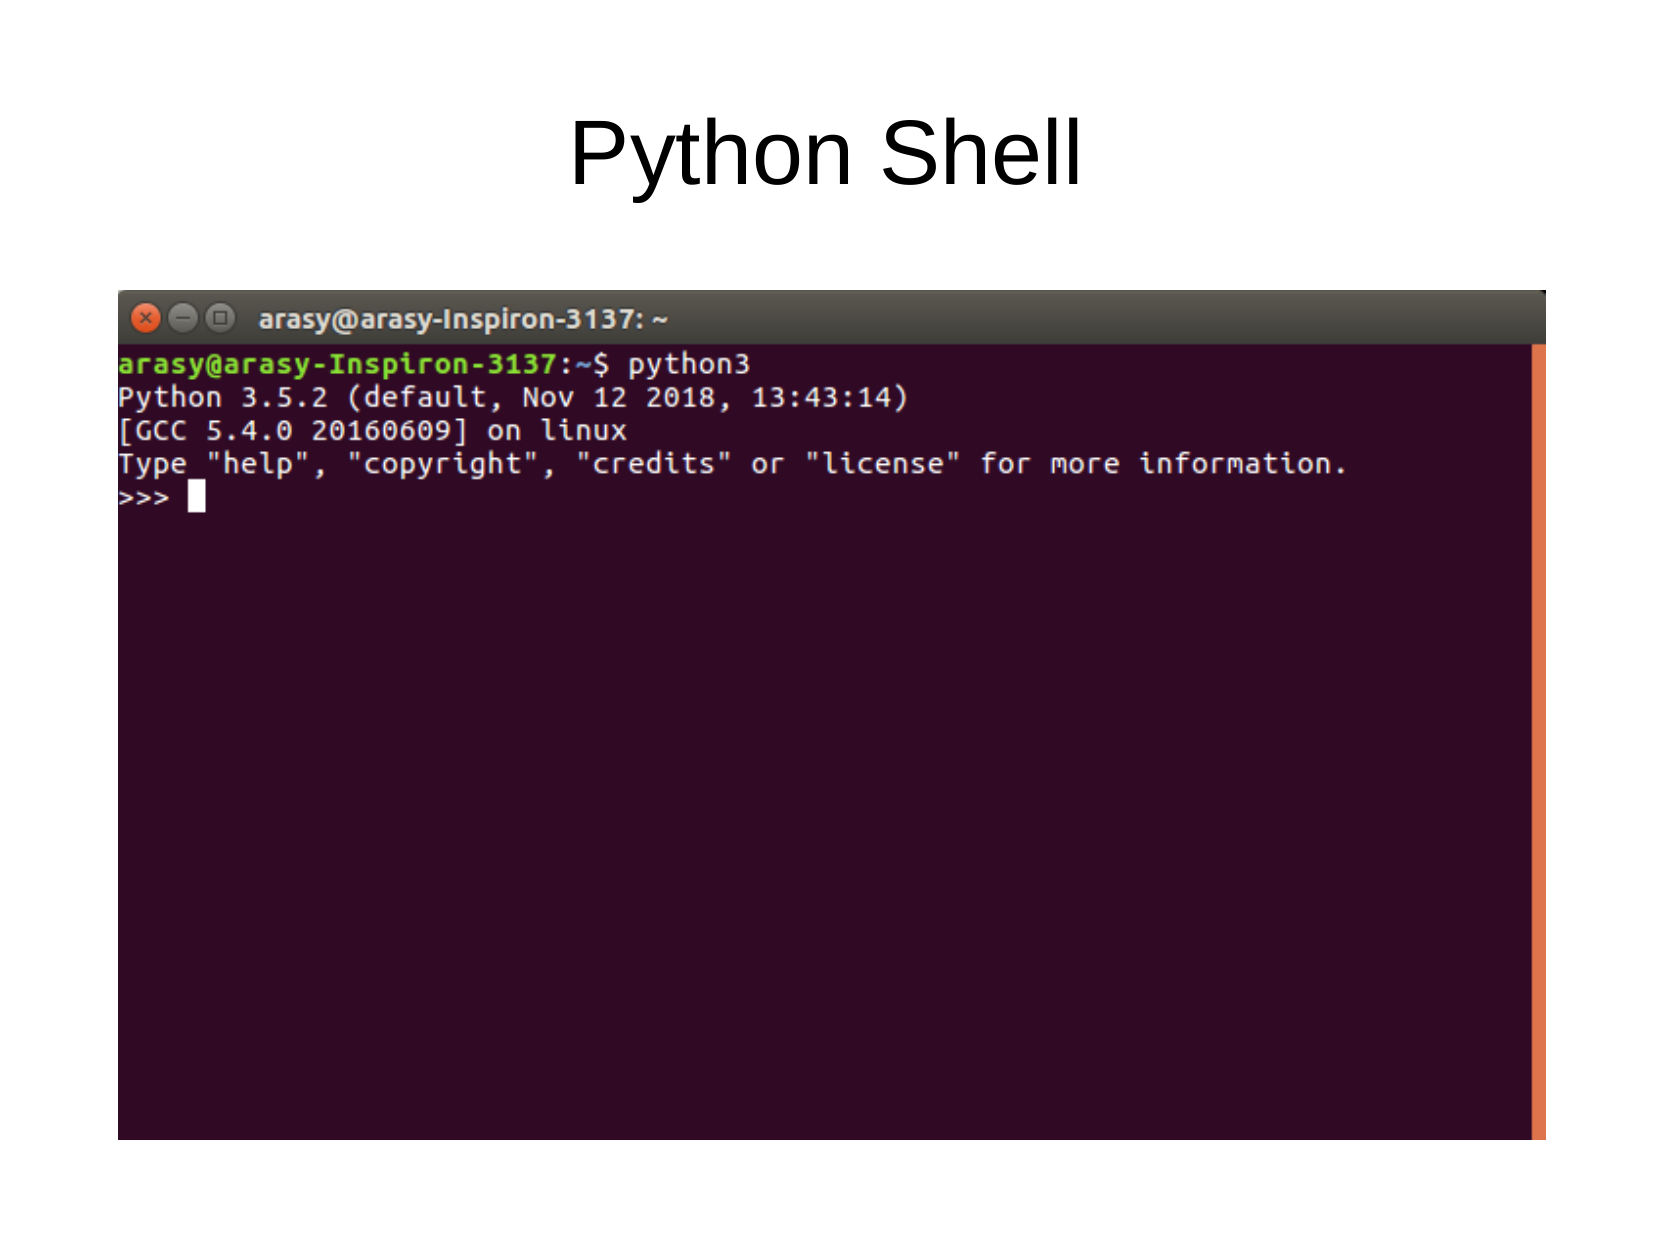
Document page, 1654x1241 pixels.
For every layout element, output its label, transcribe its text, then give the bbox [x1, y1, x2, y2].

picture [118, 290, 1546, 1141]
title Python Shell [82, 49, 1571, 257]
